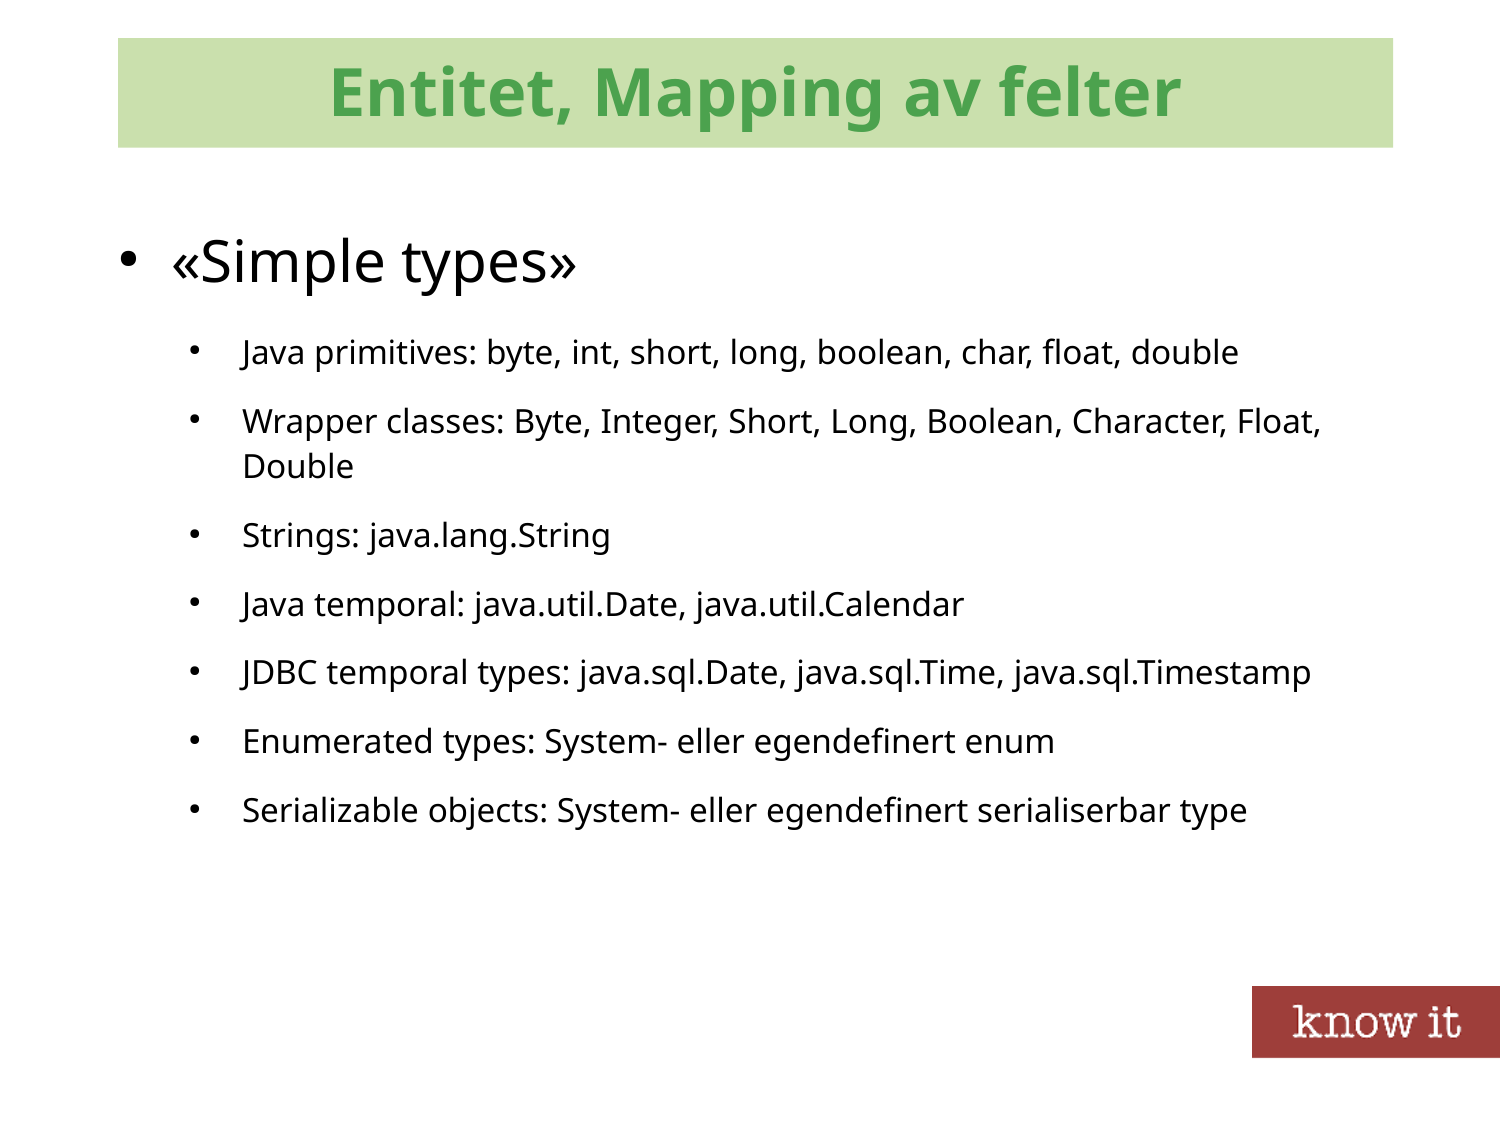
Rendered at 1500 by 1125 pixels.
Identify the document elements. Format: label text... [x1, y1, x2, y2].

picture [1252, 986, 1500, 1058]
list «Simple types» Java primitives: byte, int, short, long, boolean, char, float, double Wrapper classes: Byte, Integer, Short, Long, Boolean, Character, Float, Double Strings: java.lang.String Java temporal: java.util.Date, java.util.Calendar JDBC temporal types: java.sql.Date, java.sql.Time, java.sql.Timestamp Enumerated types: System- eller egendefinert enum Serializable objects: System- eller egendefinert serialiserbar type [100, 220, 1360, 935]
text_box Entitet, Mapping av felter [118, 38, 1394, 148]
